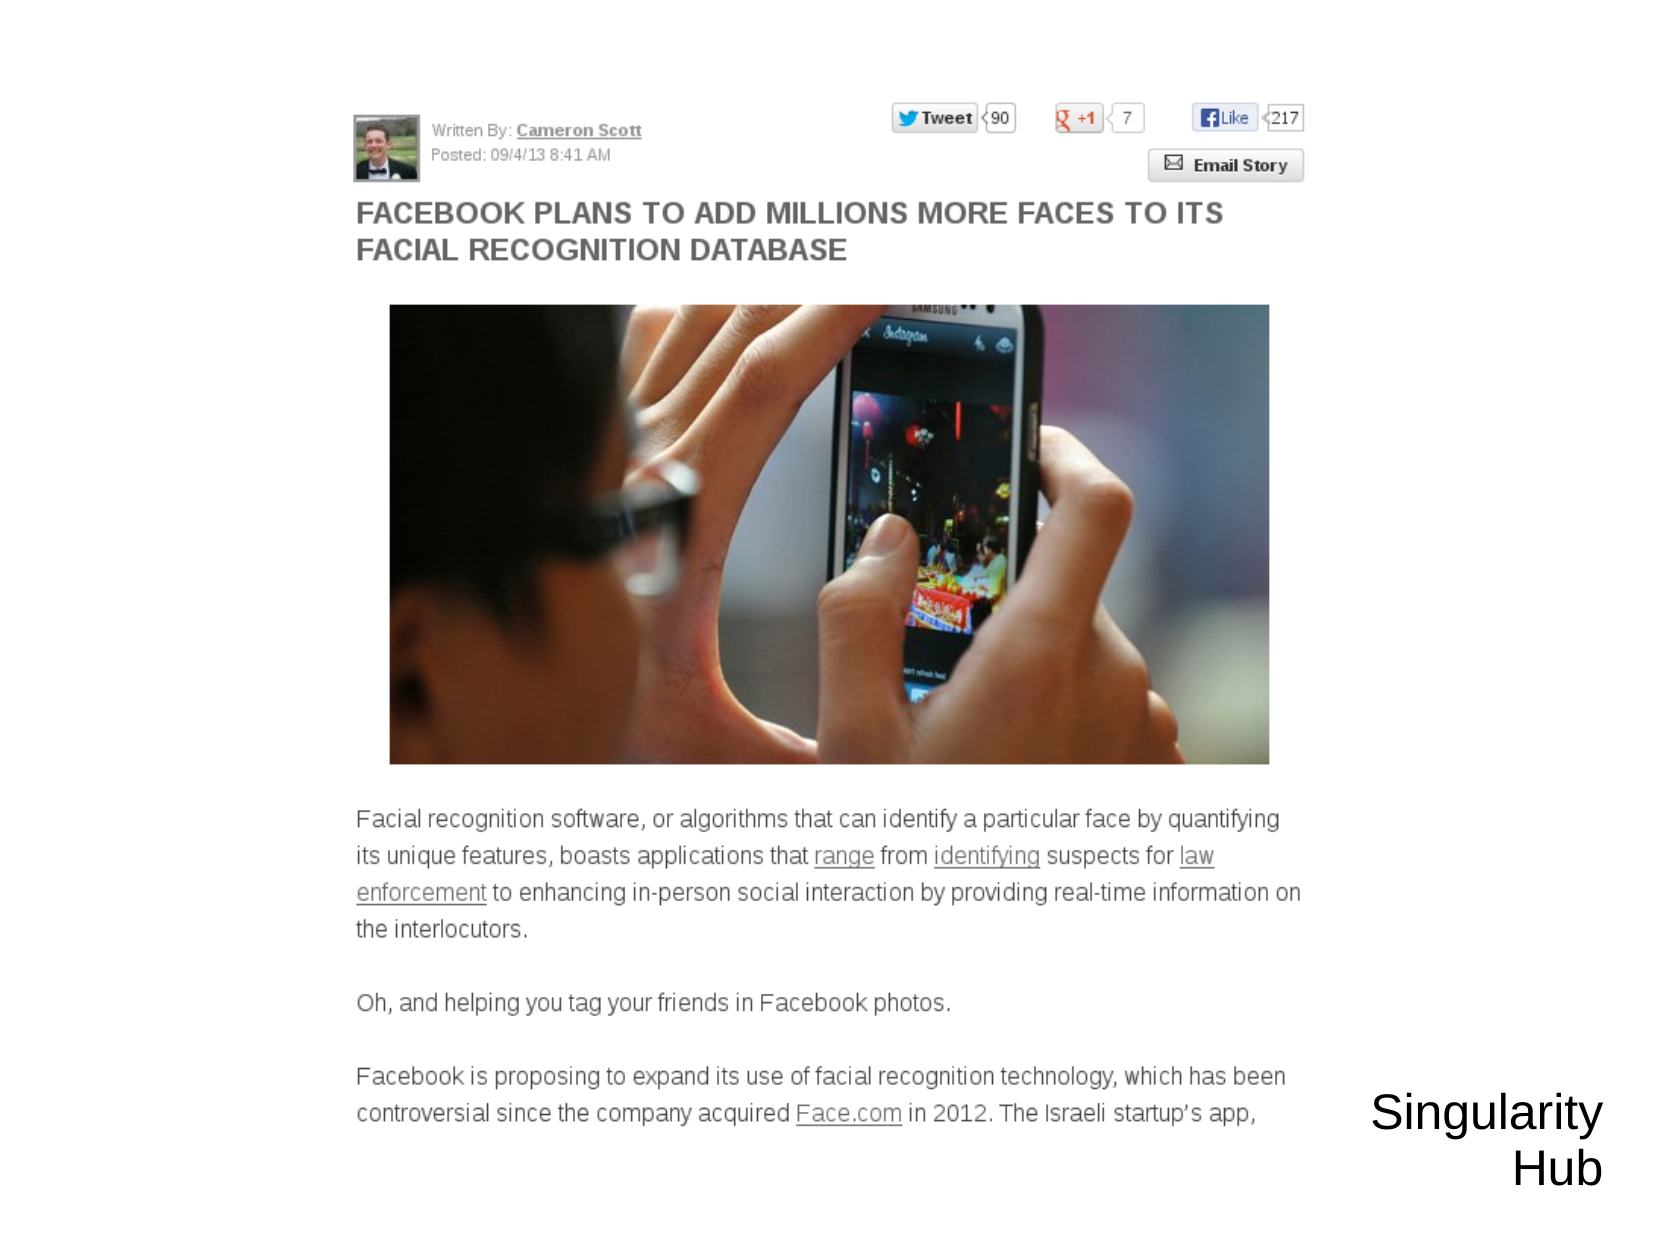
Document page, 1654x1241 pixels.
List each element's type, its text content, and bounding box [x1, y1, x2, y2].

text_box Singularity Hub [129, 1015, 1619, 1241]
picture [343, 92, 1315, 1015]
